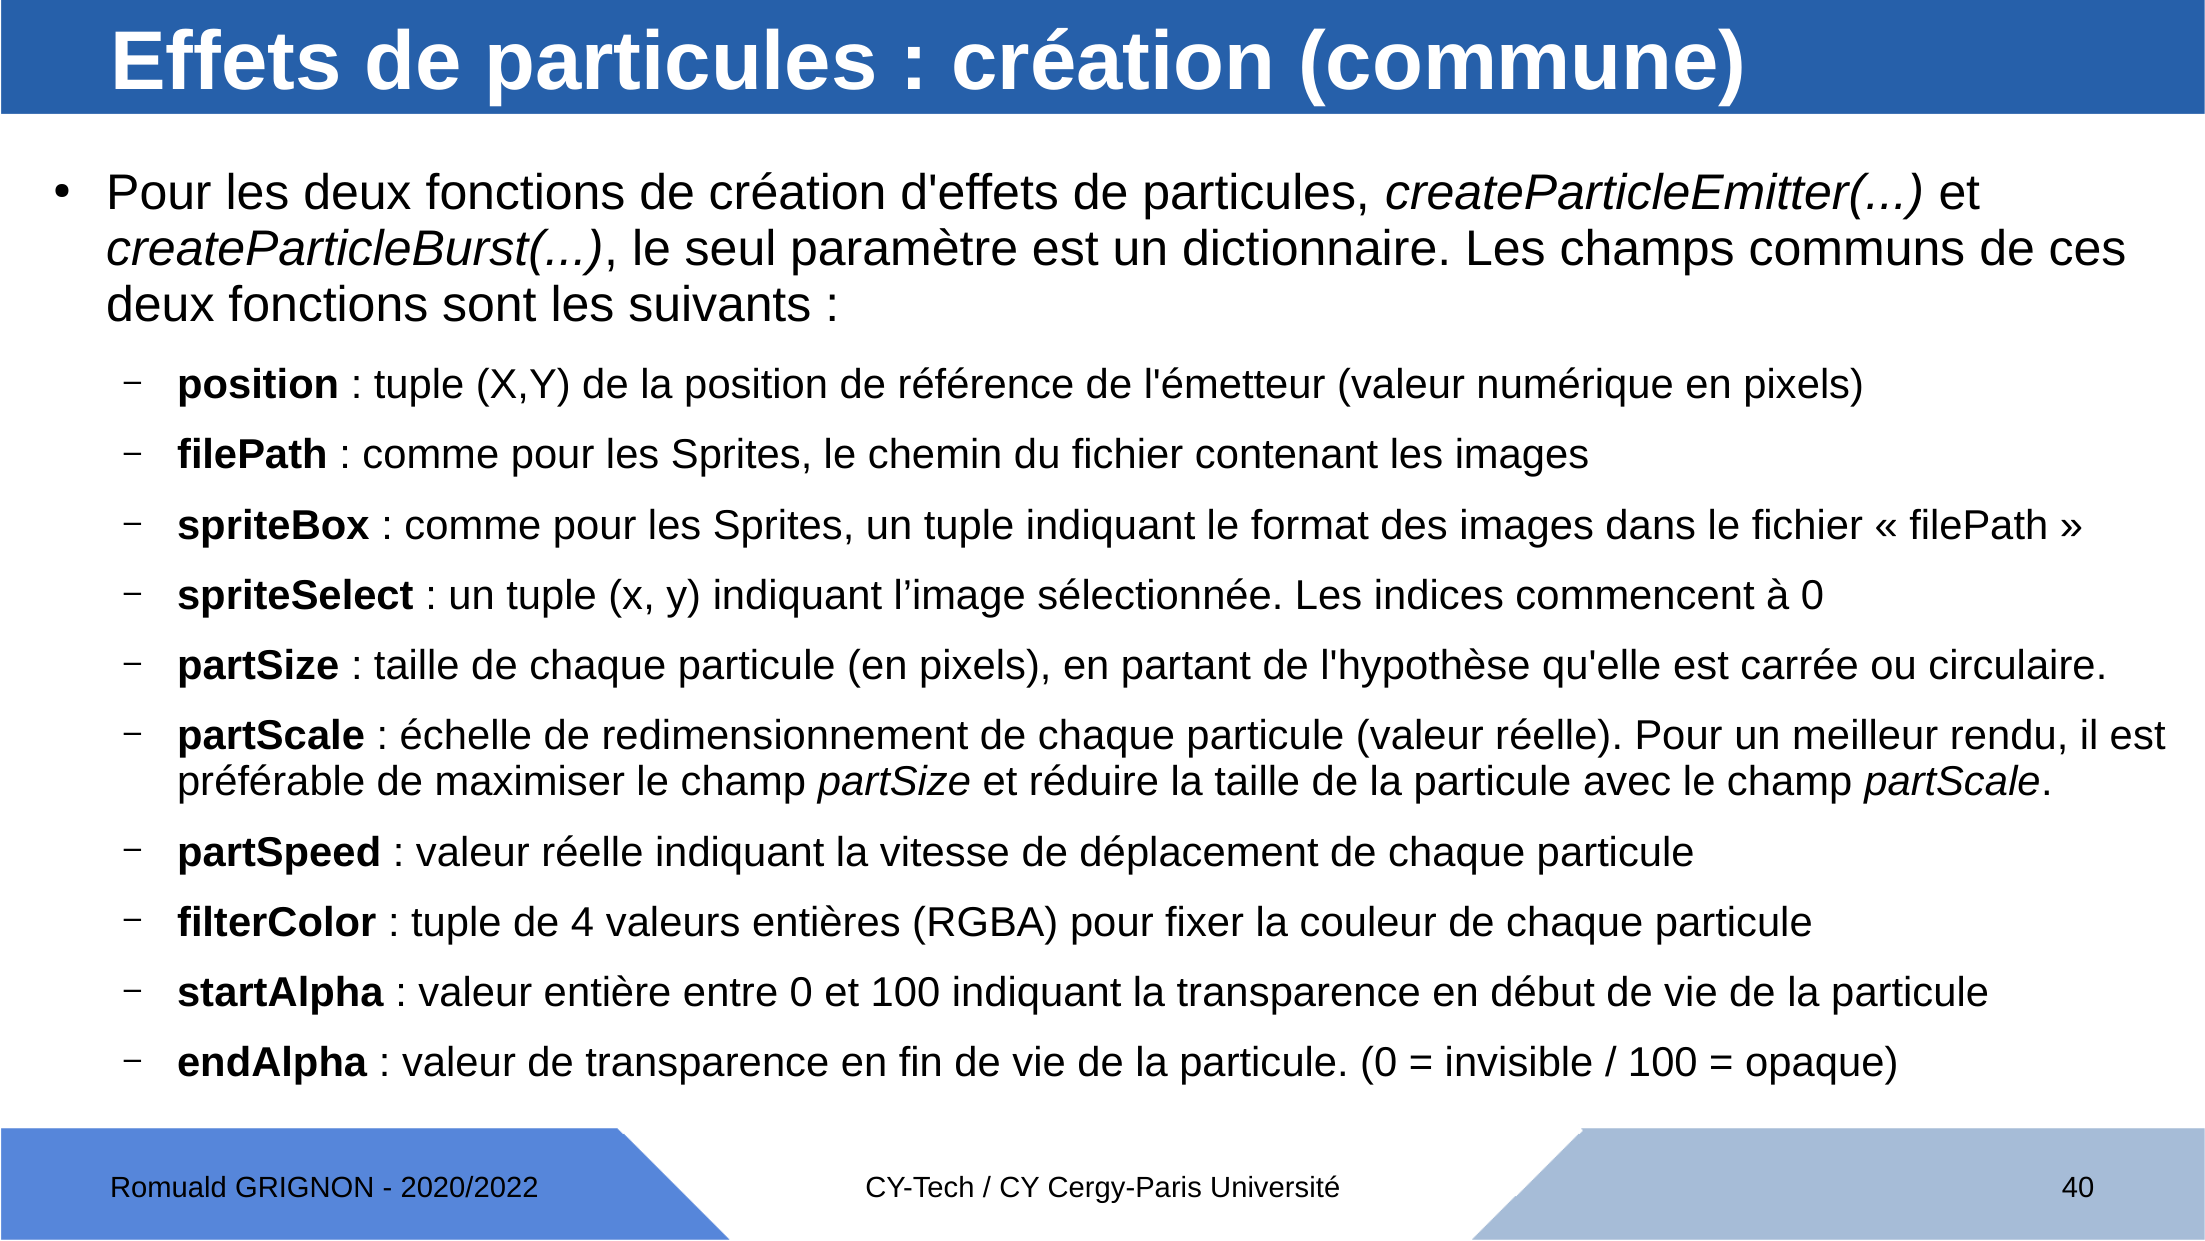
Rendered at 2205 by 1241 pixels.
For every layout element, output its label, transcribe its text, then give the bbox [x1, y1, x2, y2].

list Pour les deux fonctions de création d'effets de particules, createParticleEmitter(...) et createParticleBurst(...), le seul paramètre est un dictionnaire. Les champs communs de ces deux fonctions sont les suivants : position : tuple (X,Y) de la position de référence de l'émetteur (valeur numérique en pixels) filePath : comme pour les Sprites, le chemin du fichier contenant les images spriteBox : comme pour les Sprites, un tuple indiquant le format des images dans le fichier « filePath » spriteSelect : un tuple (x, y) indiquant l’image sélectionnée. Les indices commencent à 0 partSize : taille de chaque particule (en pixels), en partant de l'hypothèse qu'elle est carrée ou circulaire. partScale : échelle de redimensionnement de chaque particule (valeur réelle). Pour un meilleur rendu, il est préférable de maximiser le champ partSize et réduire la taille de la particule avec le champ partScale. partSpeed : valeur réelle indiquant la vitesse de déplacement de chaque particule filterColor : tuple de 4 valeurs entières (RGBA) pour fixer la couleur de chaque particule startAlpha : valeur entière entre 0 et 100 indiquant la transparence en début de vie de la particule endAlpha : valeur de transparence en fin de vie de la particule. (0 = invisible / 100 = opaque) [35, 235, 2186, 1187]
picture [0, 0, 2205, 1241]
title Effets de particules : création (commune) [110, 49, 2095, 235]
